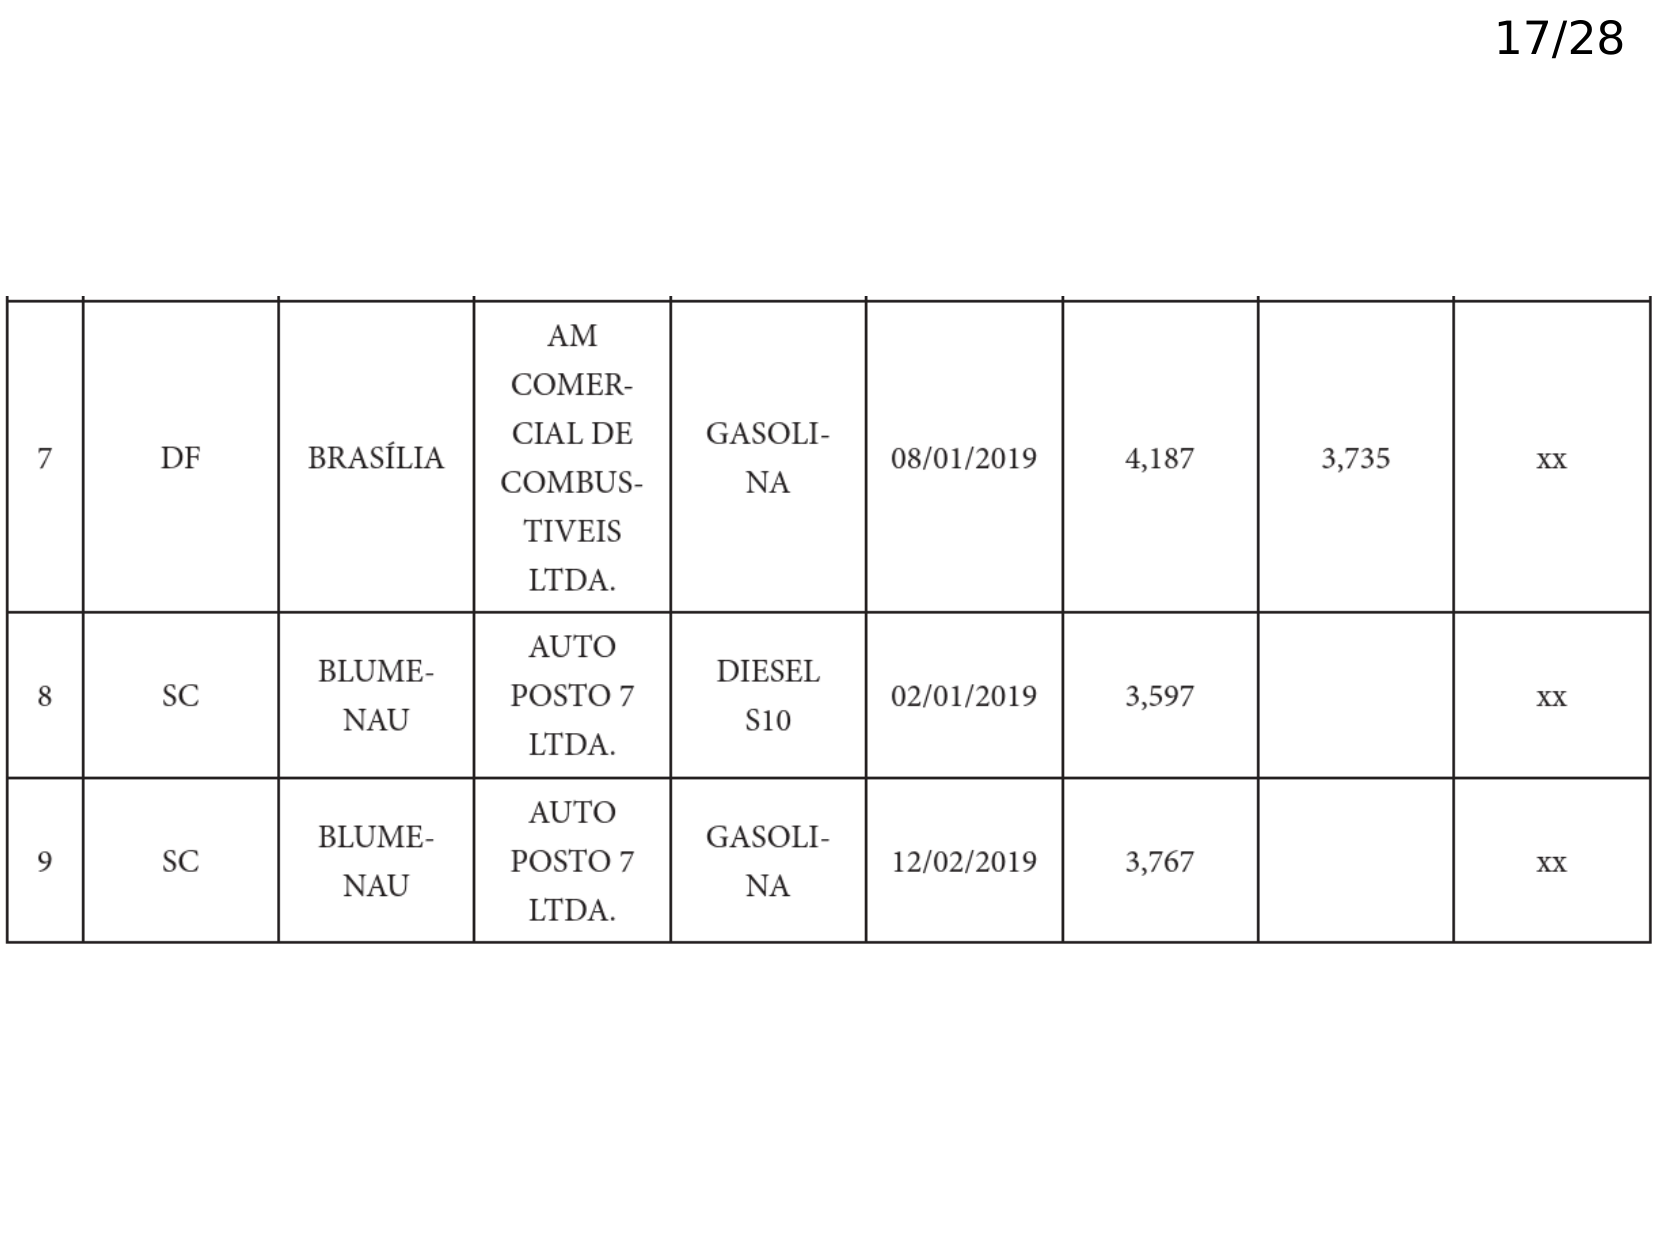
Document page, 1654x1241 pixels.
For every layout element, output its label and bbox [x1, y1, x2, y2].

picture [2, 296, 1654, 948]
